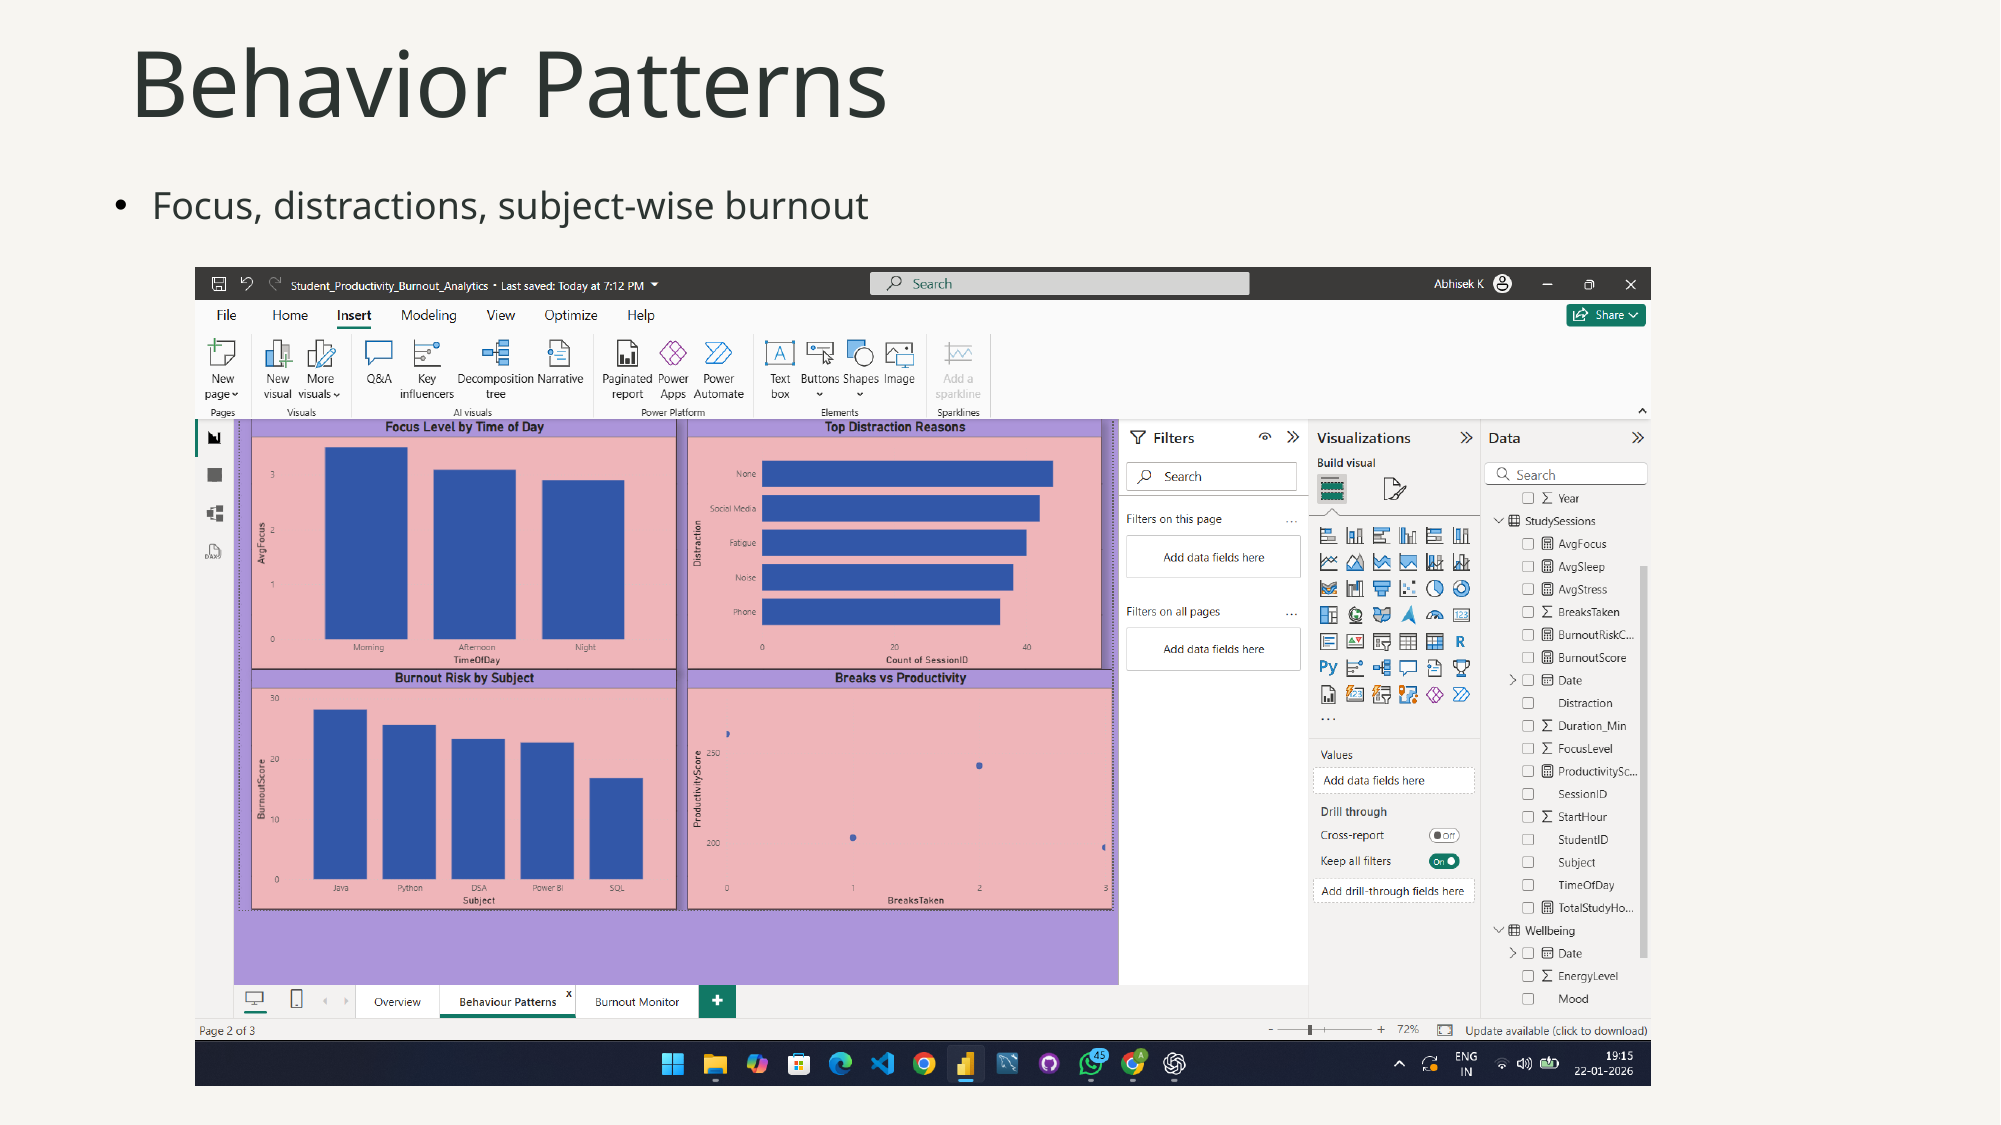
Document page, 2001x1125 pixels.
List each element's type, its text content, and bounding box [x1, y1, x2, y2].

title Behavior Patterns [114, 39, 1683, 137]
picture [195, 267, 1651, 1086]
list Focus, distractions, subject-wise burnout [99, 165, 1840, 1003]
